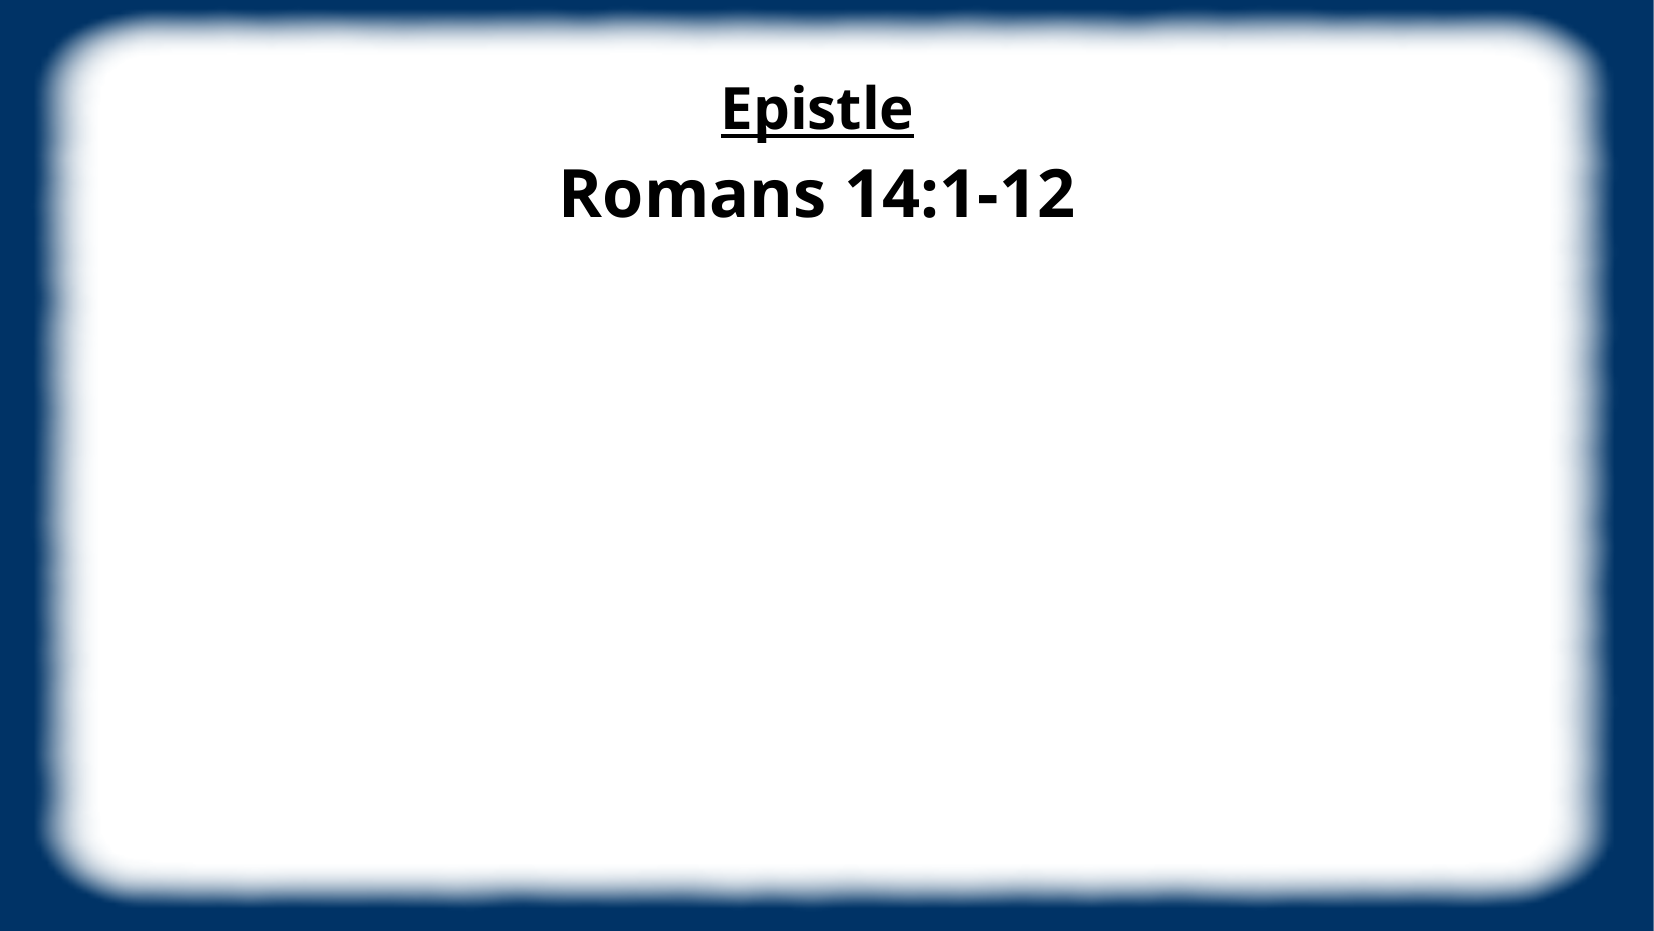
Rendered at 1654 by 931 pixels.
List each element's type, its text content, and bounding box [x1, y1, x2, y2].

picture [0, 0, 1654, 931]
text_box Epistle Romans 14:1-12 [90, 60, 1546, 241]
